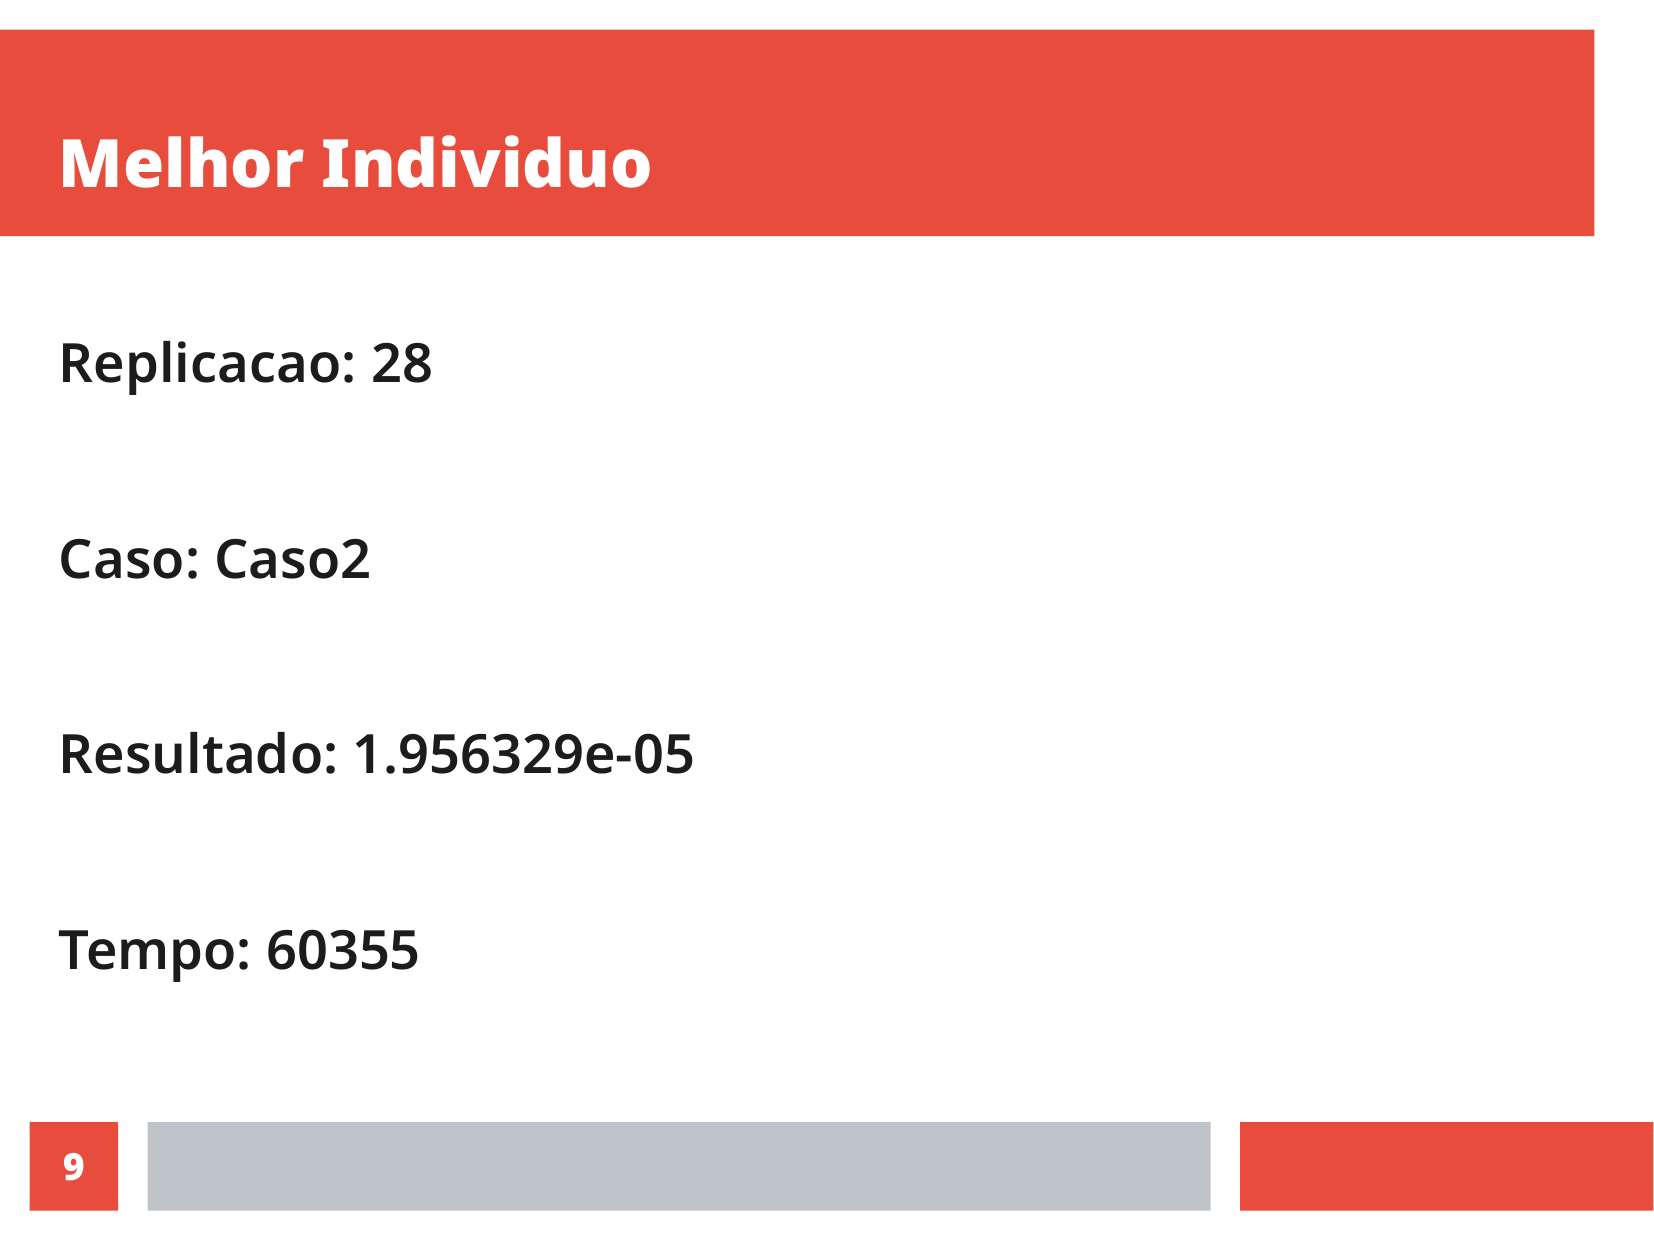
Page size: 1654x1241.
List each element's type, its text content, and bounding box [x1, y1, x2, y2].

list Replicacao: 28 Caso: Caso2 Resultado: 1.956329e-05 Tempo: 60355 [59, 324, 1565, 1093]
title Melhor Individuo [59, 59, 1595, 207]
